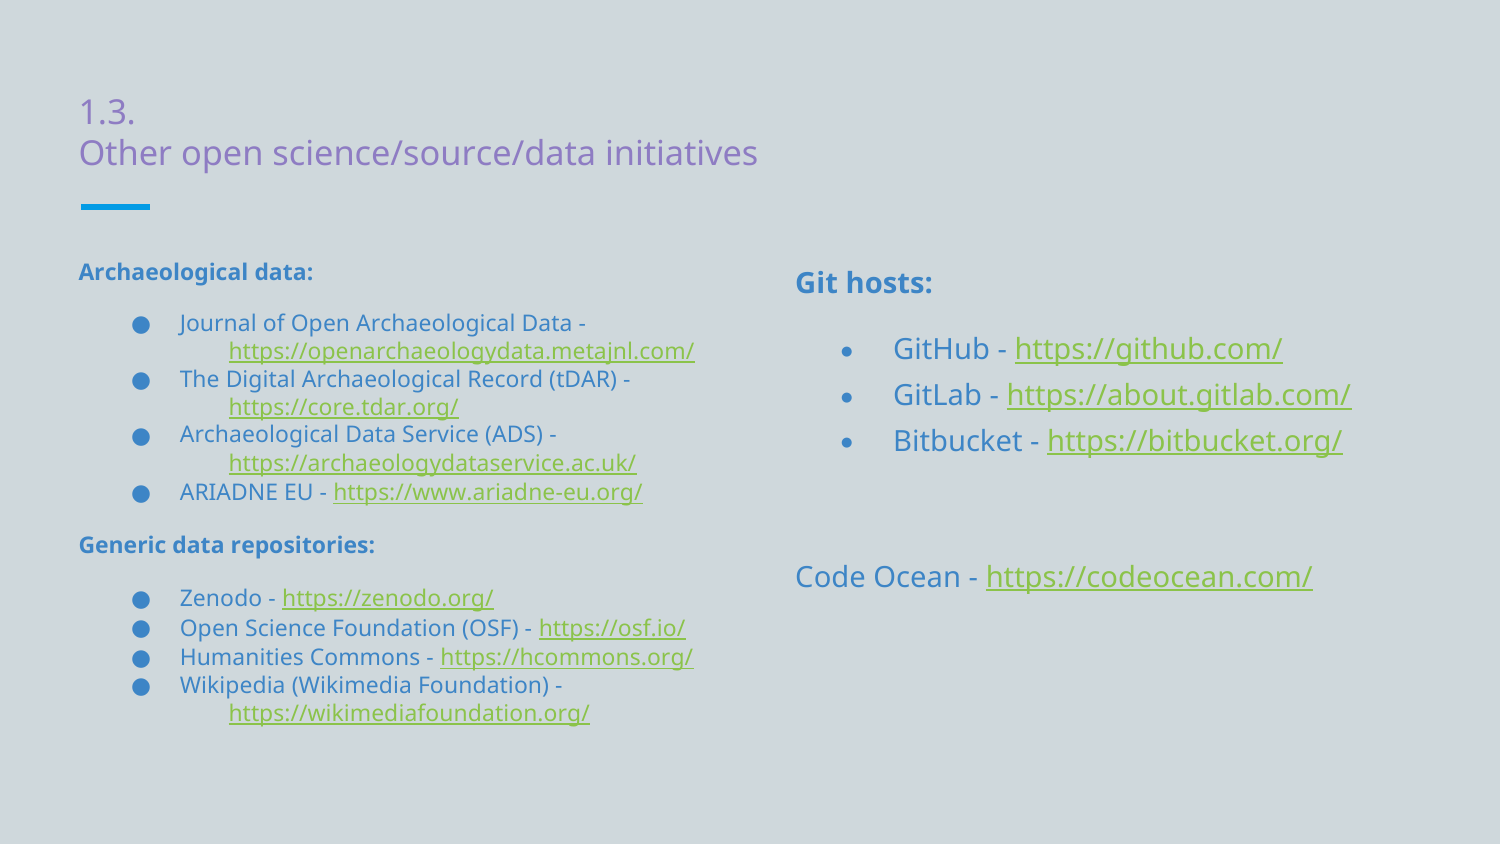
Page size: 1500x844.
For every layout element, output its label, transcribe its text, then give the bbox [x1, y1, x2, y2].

list Git hosts: GitHub - https://github.com/ GitLab - https://about.gitlab.com/ Bitbucket - https://bitbucket.org/ Code Ocean - https://codeocean.com/ [780, 244, 1437, 788]
list Archaeological data: Journal of Open Archaeological Data - https://openarchaeologydata.metajnl.com/ The Digital Archaeological Record (tDAR) - https://core.tdar.org/ Archaeological Data Service (ADS) - https://archaeologydataservice.ac.uk/ ARIADNE EU - https://www.ariadne-eu.org/ Generic data repositories: Zenodo - https://zenodo.org/ Open Science Foundation (OSF) - https://osf.io/ Humanities Commons - https://hcommons.org/ Wikipedia (Wikimedia Foundation) - https://wikimediafoundation.org/ [63, 244, 720, 788]
title 1.3. Other open science/source/data initiatives [63, 75, 1437, 188]
